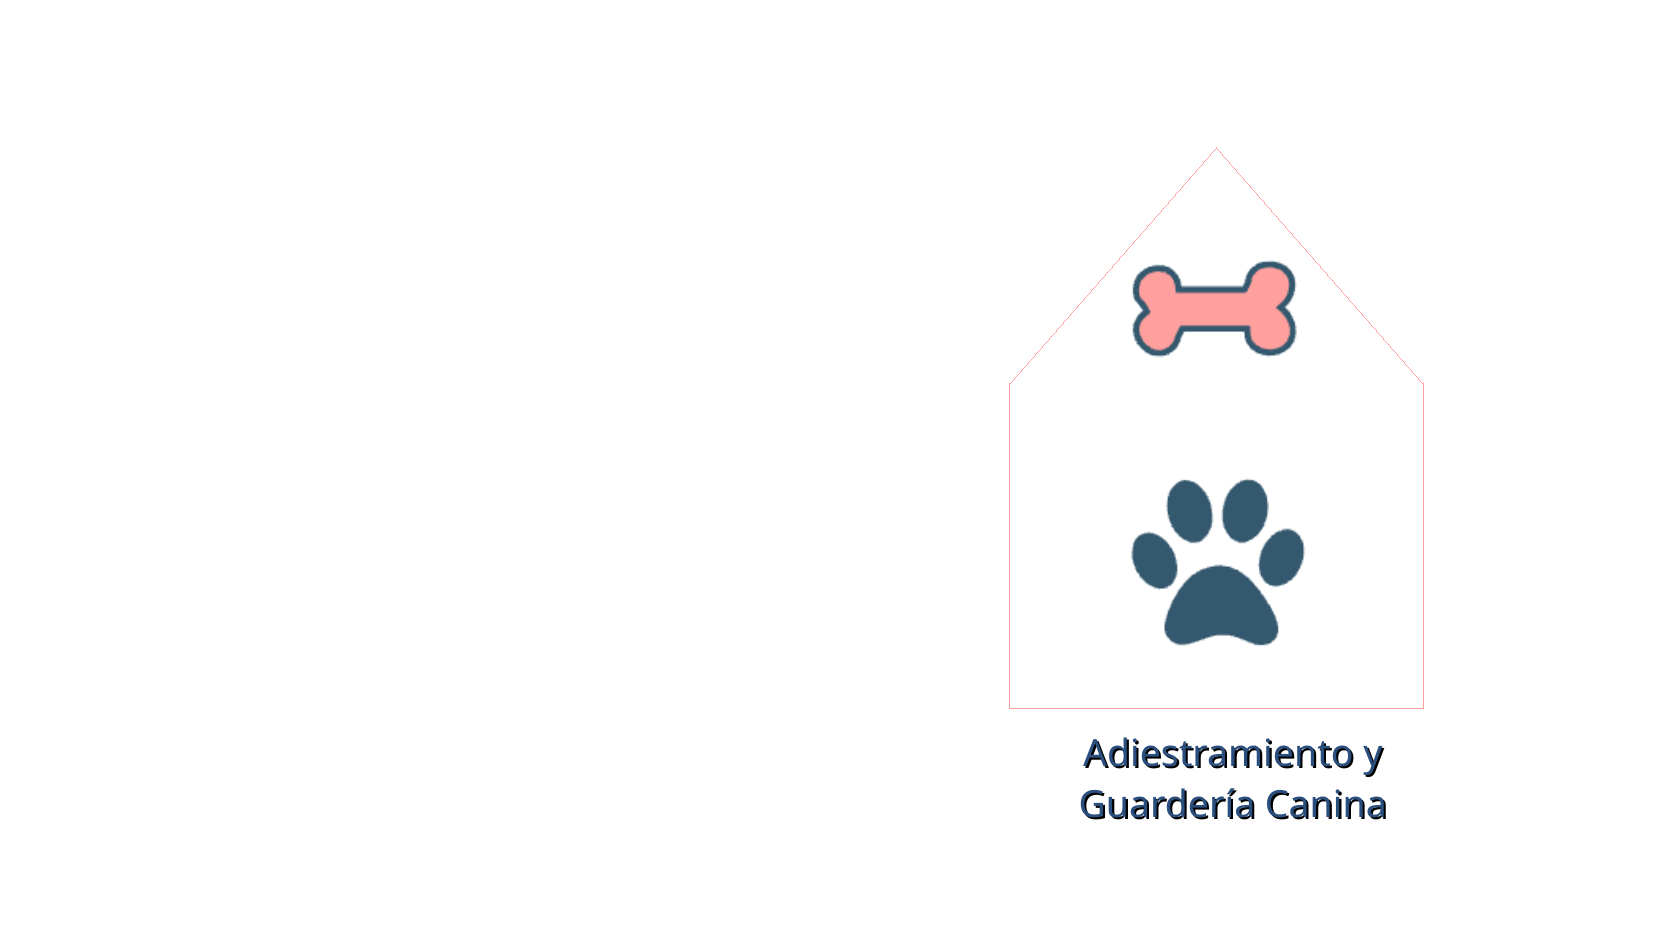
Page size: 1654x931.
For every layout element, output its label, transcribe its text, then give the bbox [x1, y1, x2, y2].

picture [1127, 259, 1300, 362]
text_box Adiestramiento y Guardería Canina [1009, 719, 1424, 837]
picture [1127, 471, 1310, 650]
